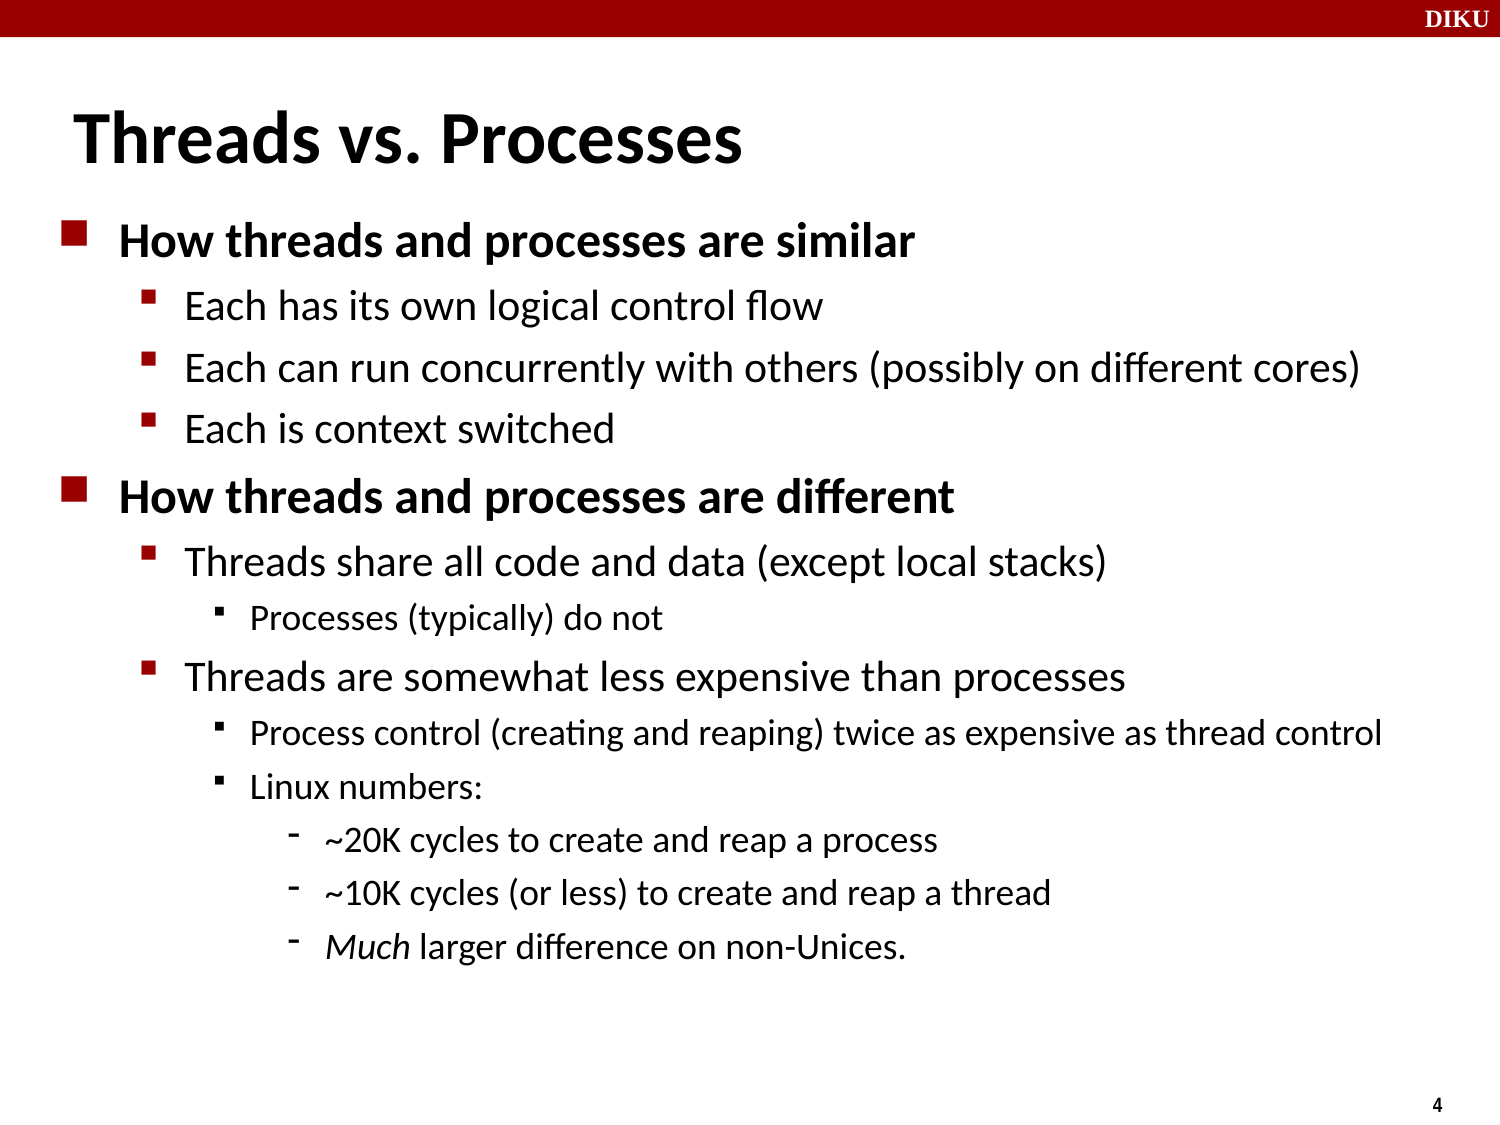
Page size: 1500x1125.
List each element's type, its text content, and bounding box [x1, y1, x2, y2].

text_box Threads vs. Processes [58, 71, 1304, 197]
text_box How threads and processes are similar Each has its own logical control flow Each can run concurrently with others (possibly on different cores) Each is context switched How threads and processes are different Threads share all code and data (except local stacks) Processes (typically) do not Threads are somewhat less expensive than processes Process control (creating and reaping) twice as expensive as thread control Linux numbers: ~20K cycles to create and reap a process ~10K cycles (or less) to create and reap a thread Much larger difference on non-Unices. [47, 200, 1463, 1078]
